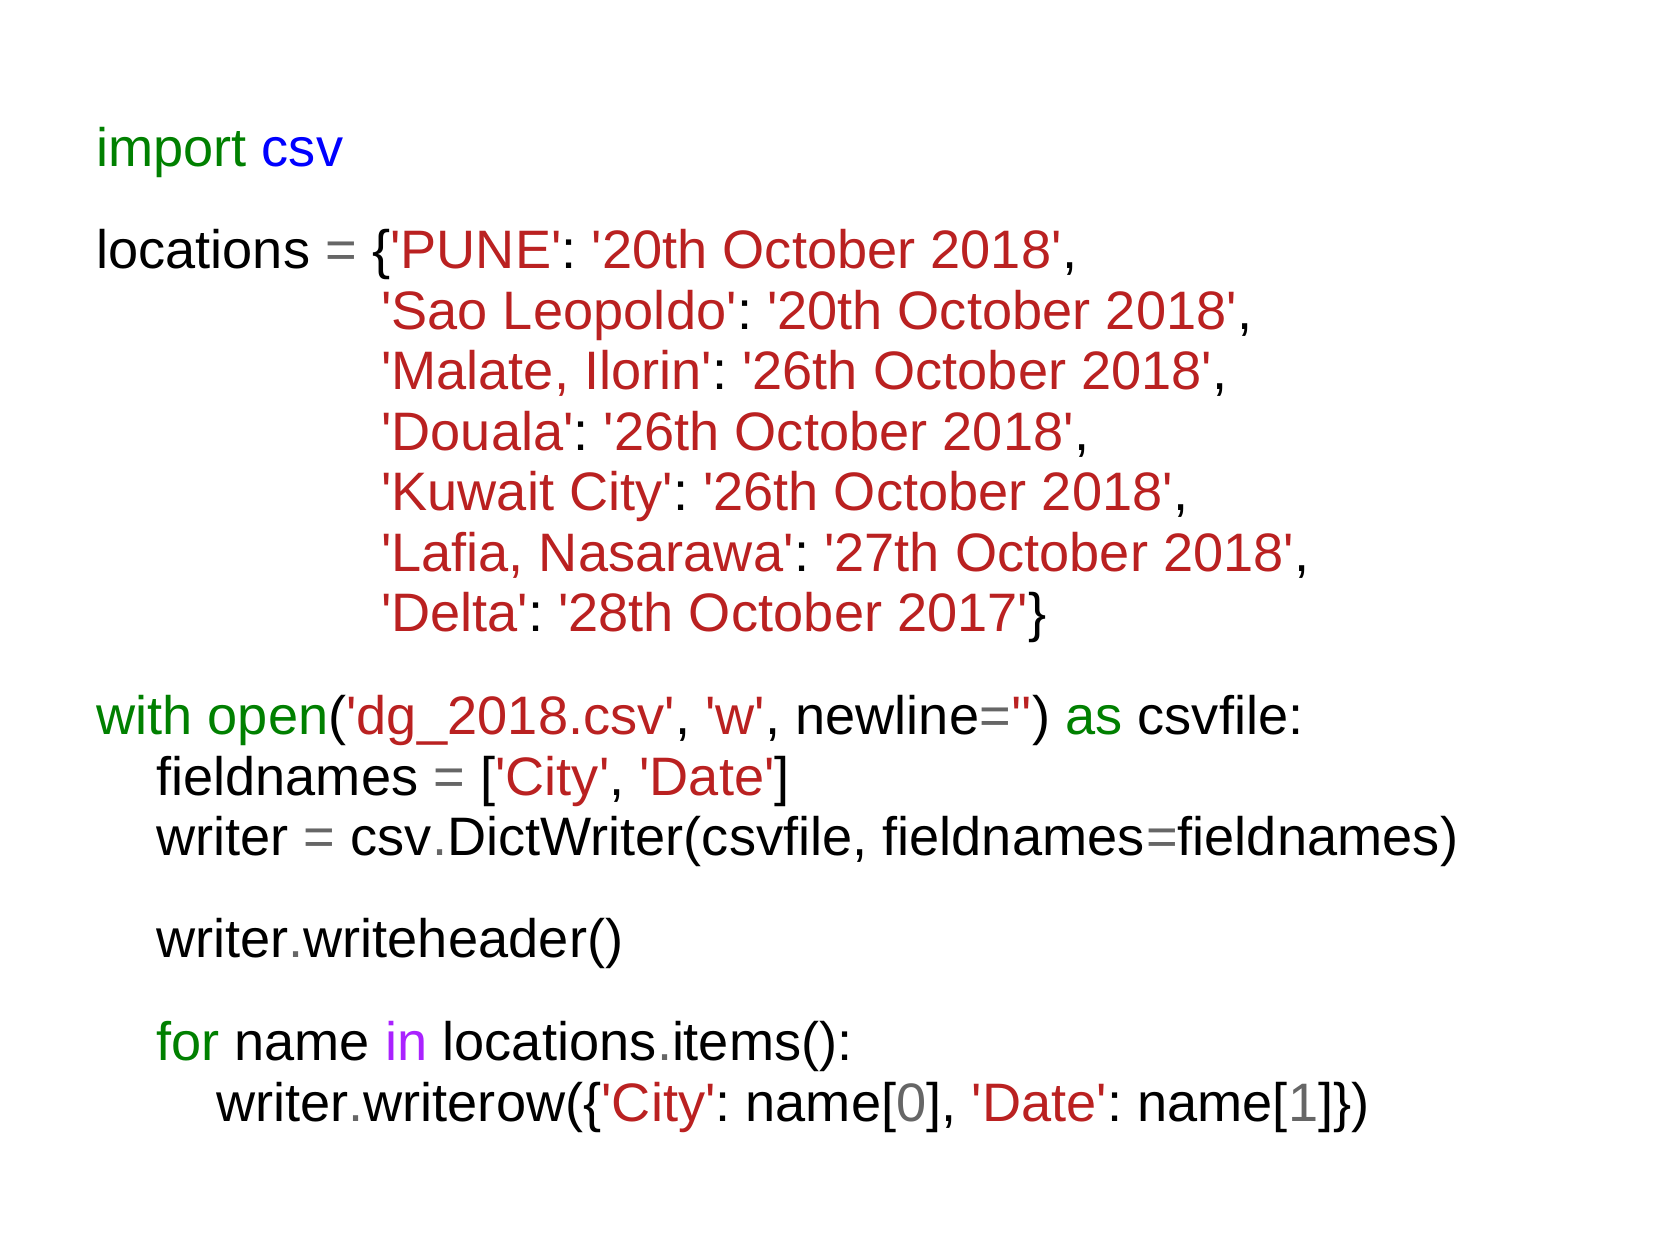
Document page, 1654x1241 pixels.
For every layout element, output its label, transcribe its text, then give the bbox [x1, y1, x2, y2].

text_box import csv locations = {'PUNE': '20th October 2018', 'Sao Leopoldo': '20th October 2018', 'Malate, Ilorin': '26th October 2018', 'Douala': '26th October 2018', 'Kuwait City': '26th October 2018', 'Lafia, Nasarawa': '27th October 2018', 'Delta': '28th October 2017'} with open('dg_2018.csv', 'w', newline='') as csvfile: fieldnames = ['City', 'Date'] writer = csv.DictWriter(csvfile, fieldnames=fieldnames) writer.writeheader() for name in locations.items(): writer.writerow({'City': name[0], 'Date': name[1]}) [81, 109, 1597, 1141]
